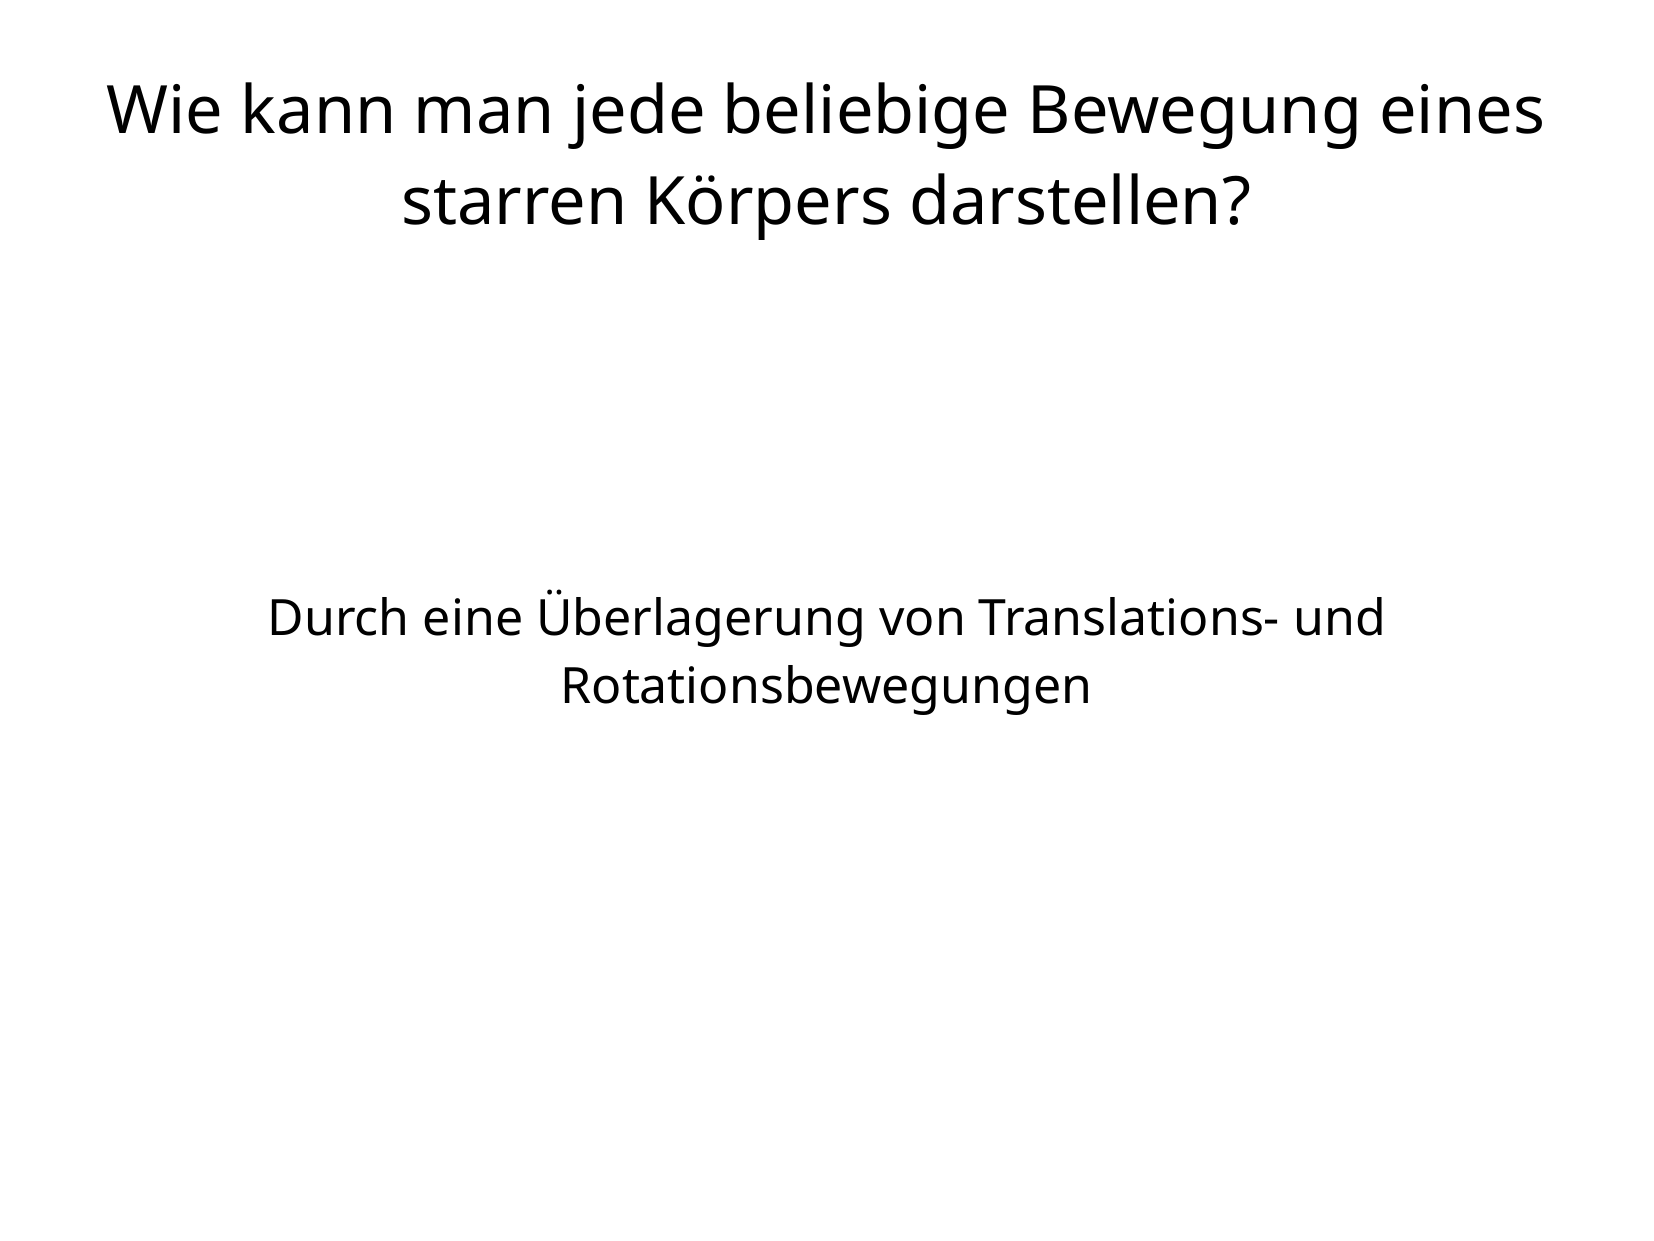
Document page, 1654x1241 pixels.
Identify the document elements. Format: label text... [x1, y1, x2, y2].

subtitle Durch eine Überlagerung von Translations- und Rotationsbewegungen [82, 290, 1571, 1010]
title Wie kann man jede beliebige Bewegung eines starren Körpers darstellen? [82, 49, 1571, 257]
